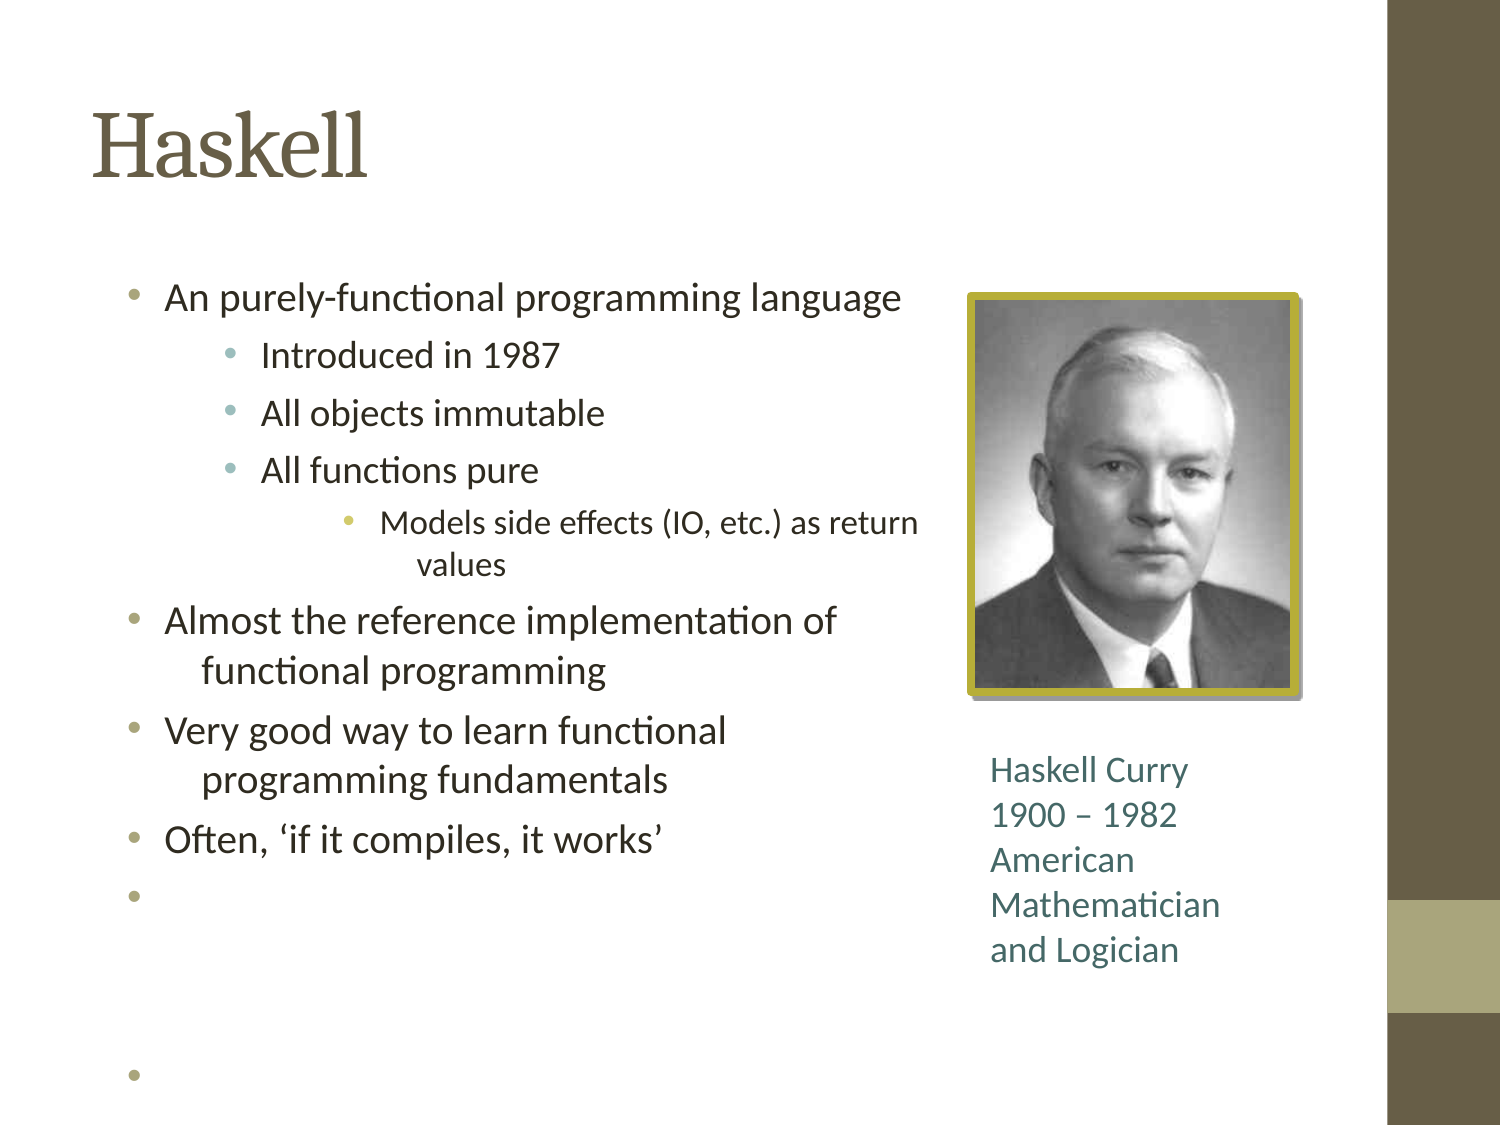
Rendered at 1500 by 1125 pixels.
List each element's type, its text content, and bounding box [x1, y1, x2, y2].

picture [975, 299, 1291, 688]
list An purely-functional programming language Introduced in 1987 All objects immutable All functions pure Models side effects (IO, etc.) as return values Almost the reference implementation of functional programming Very good way to learn functional programming fundamentals Often, ‘if it compiles, it works’ [75, 262, 938, 1051]
text_box Haskell Curry 1900 – 1982 American Mathematician and Logician [975, 737, 1291, 980]
title Haskell [75, 45, 1326, 233]
